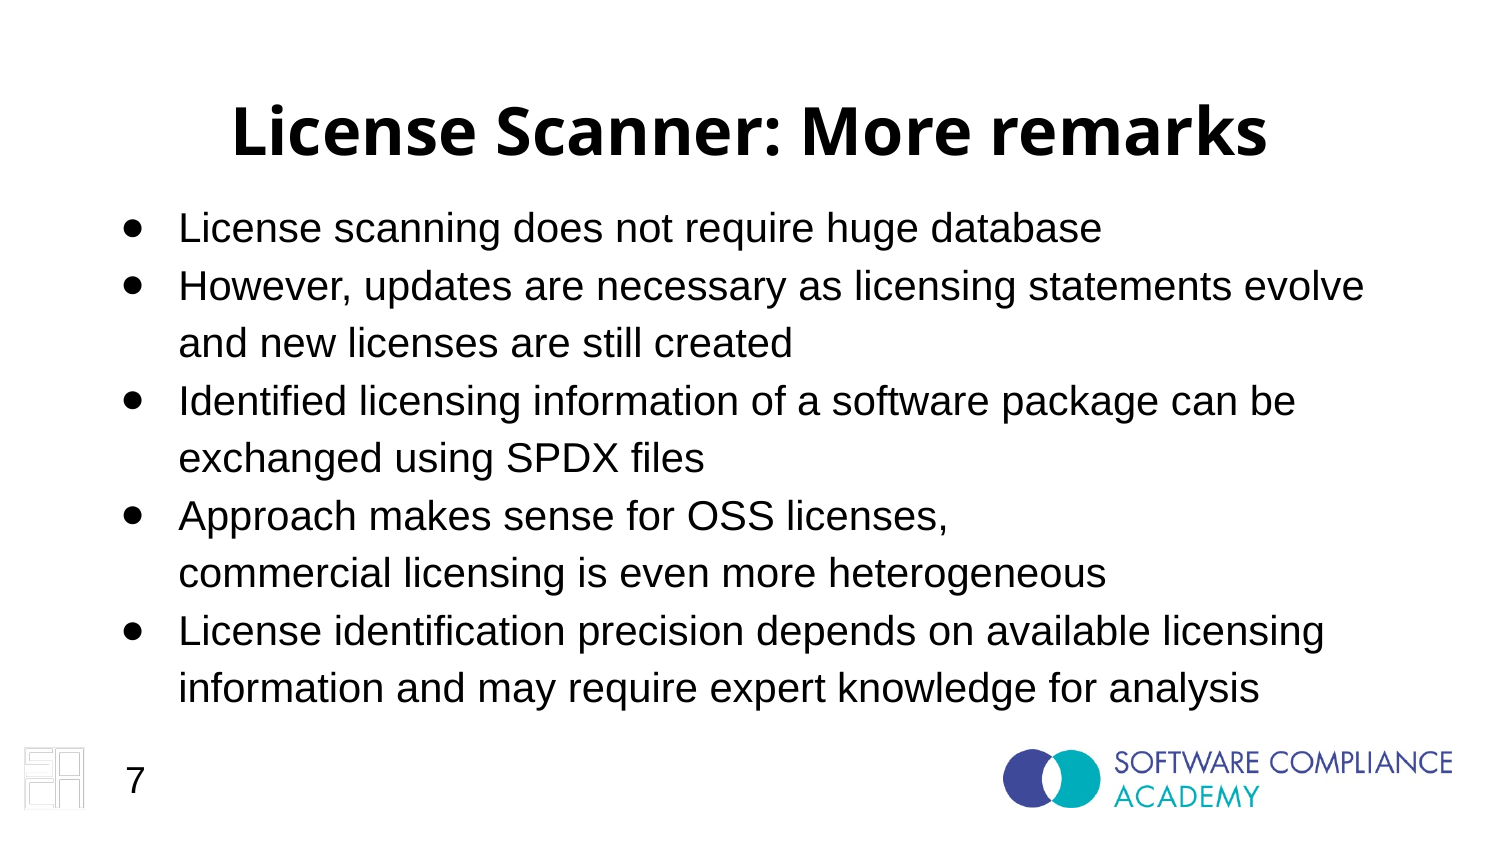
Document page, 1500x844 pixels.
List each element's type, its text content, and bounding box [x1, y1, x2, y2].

text_box License Scanner: More remarks [74, 39, 1425, 169]
picture [1003, 749, 1452, 808]
picture [23, 746, 86, 811]
text_box License scanning does not require huge database However, updates are necessary as licensing statements evolve and new licenses are still created Identified licensing information of a software package can be exchanged using SPDX files Approach makes sense for OSS licenses, commercial licensing is even more heterogeneous License identification precision depends on available licensing information and may require expert knowledge for analysis [88, 186, 1447, 724]
